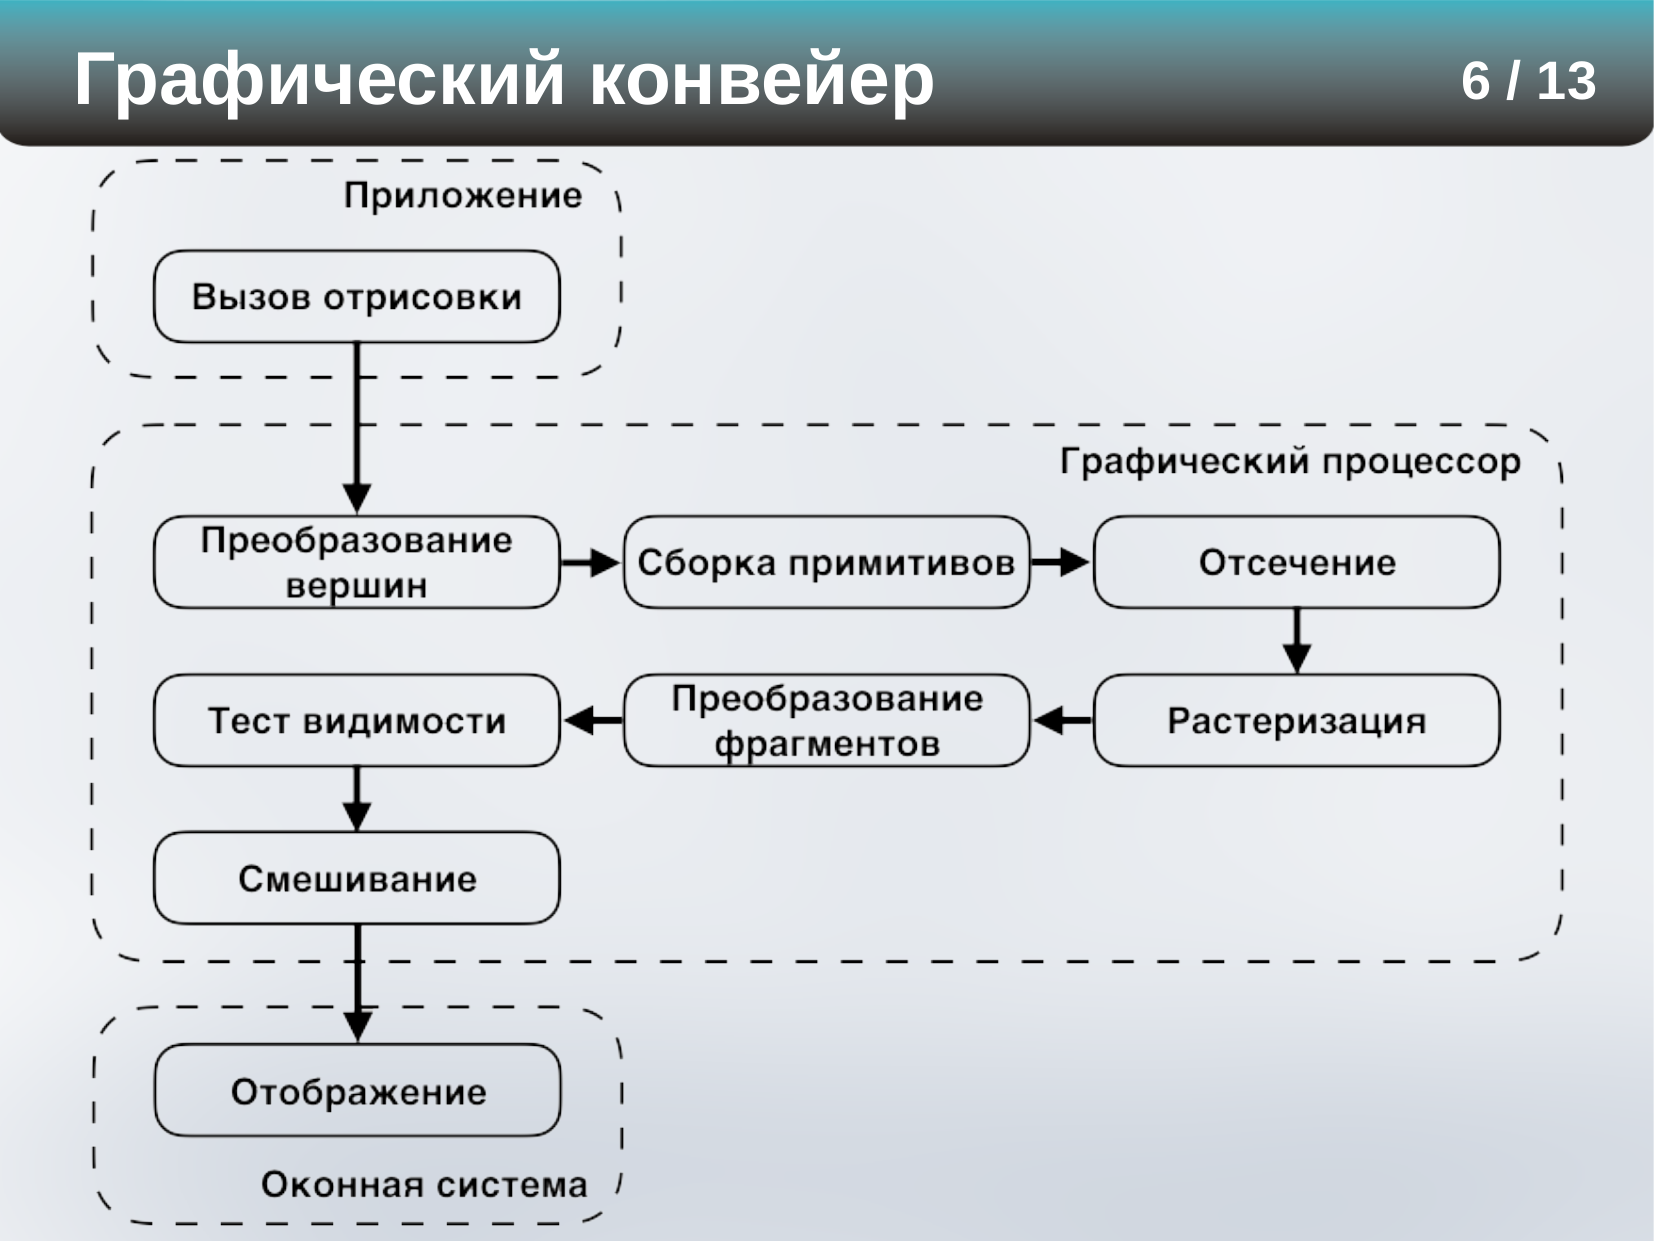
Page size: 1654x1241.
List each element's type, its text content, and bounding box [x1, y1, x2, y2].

text_box Графический конвейер [59, 29, 1418, 129]
picture [0, 0, 1654, 1241]
text_box <number> / 13 [1446, 42, 1654, 179]
